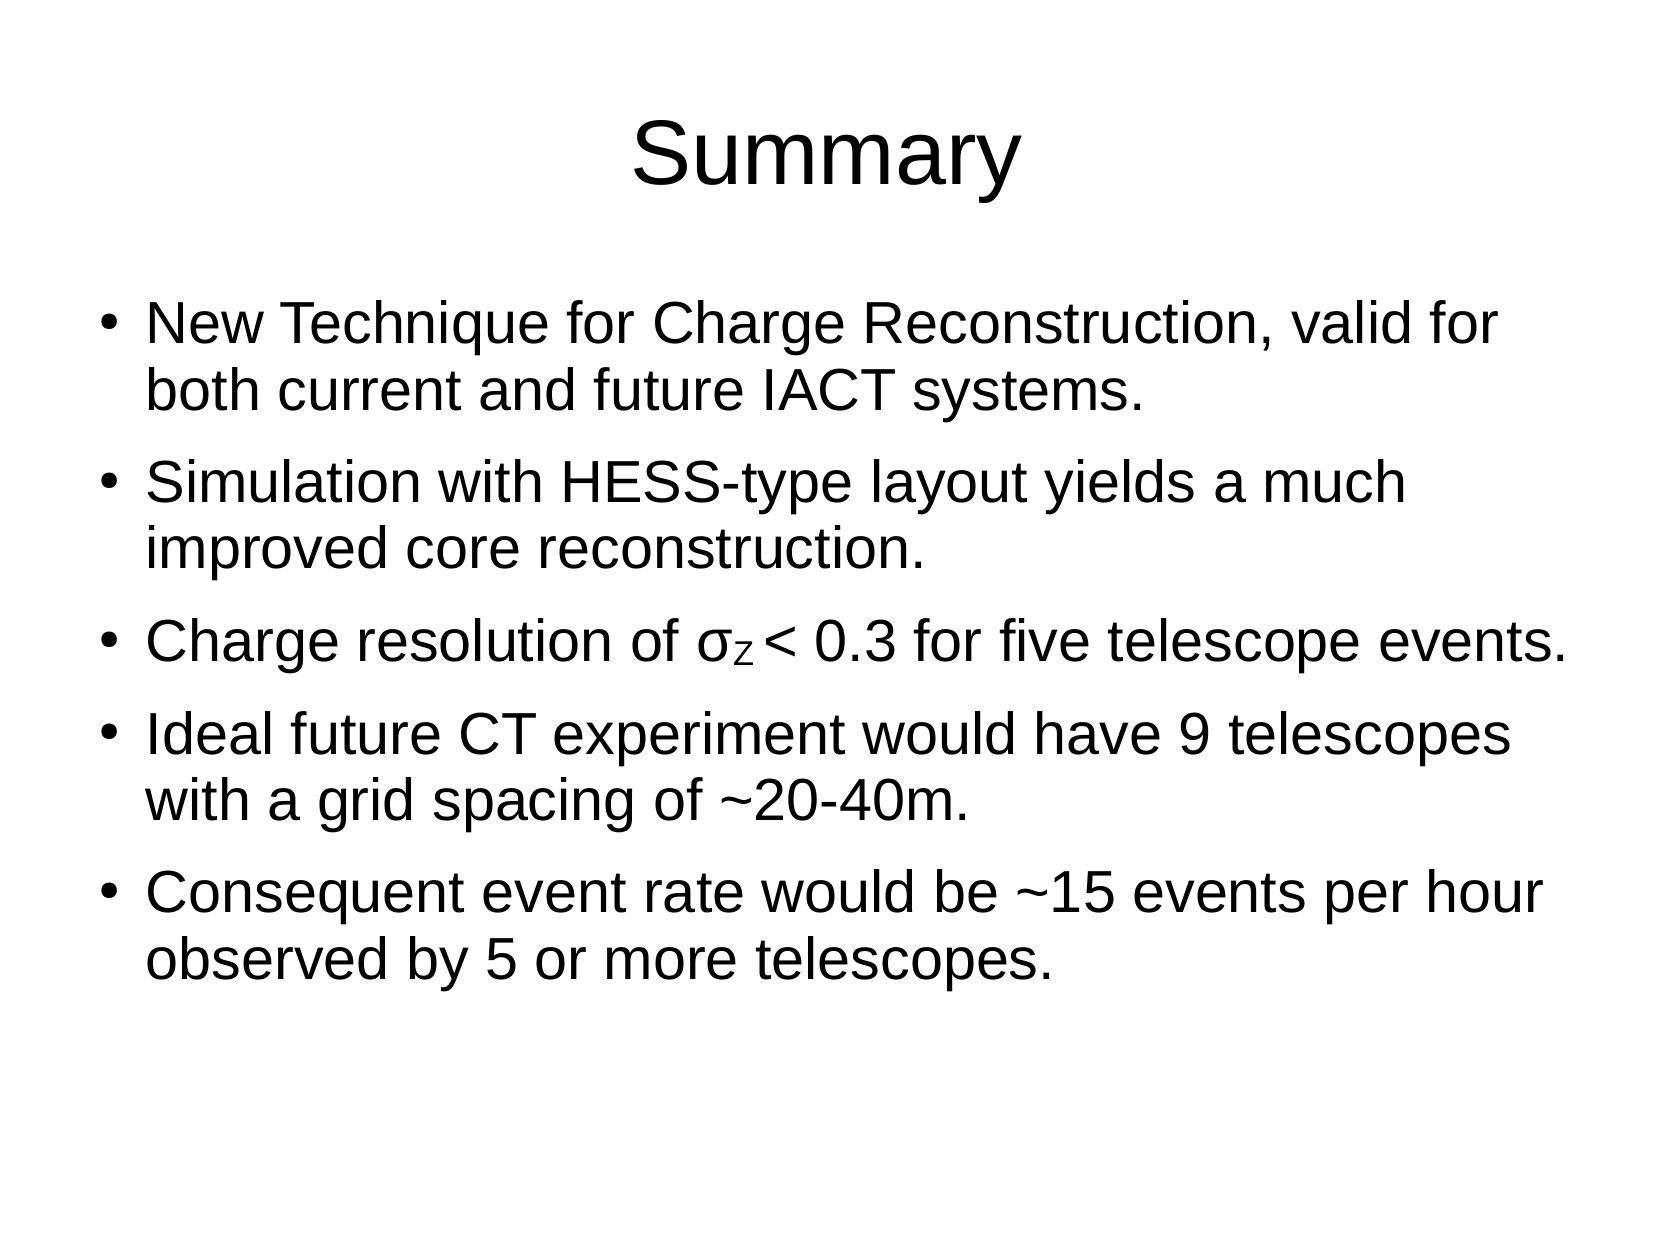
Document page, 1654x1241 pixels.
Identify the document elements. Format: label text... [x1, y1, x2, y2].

title Summary [82, 49, 1571, 257]
list New Technique for Charge Reconstruction, valid for both current and future IACT systems. Simulation with HESS-type layout yields a much improved core reconstruction. Charge resolution of σZ < 0.3 for five telescope events. Ideal future CT experiment would have 9 telescopes with a grid spacing of ~20-40m. Consequent event rate would be ~15 events per hour observed by 5 or more telescopes. [82, 290, 1571, 1010]
